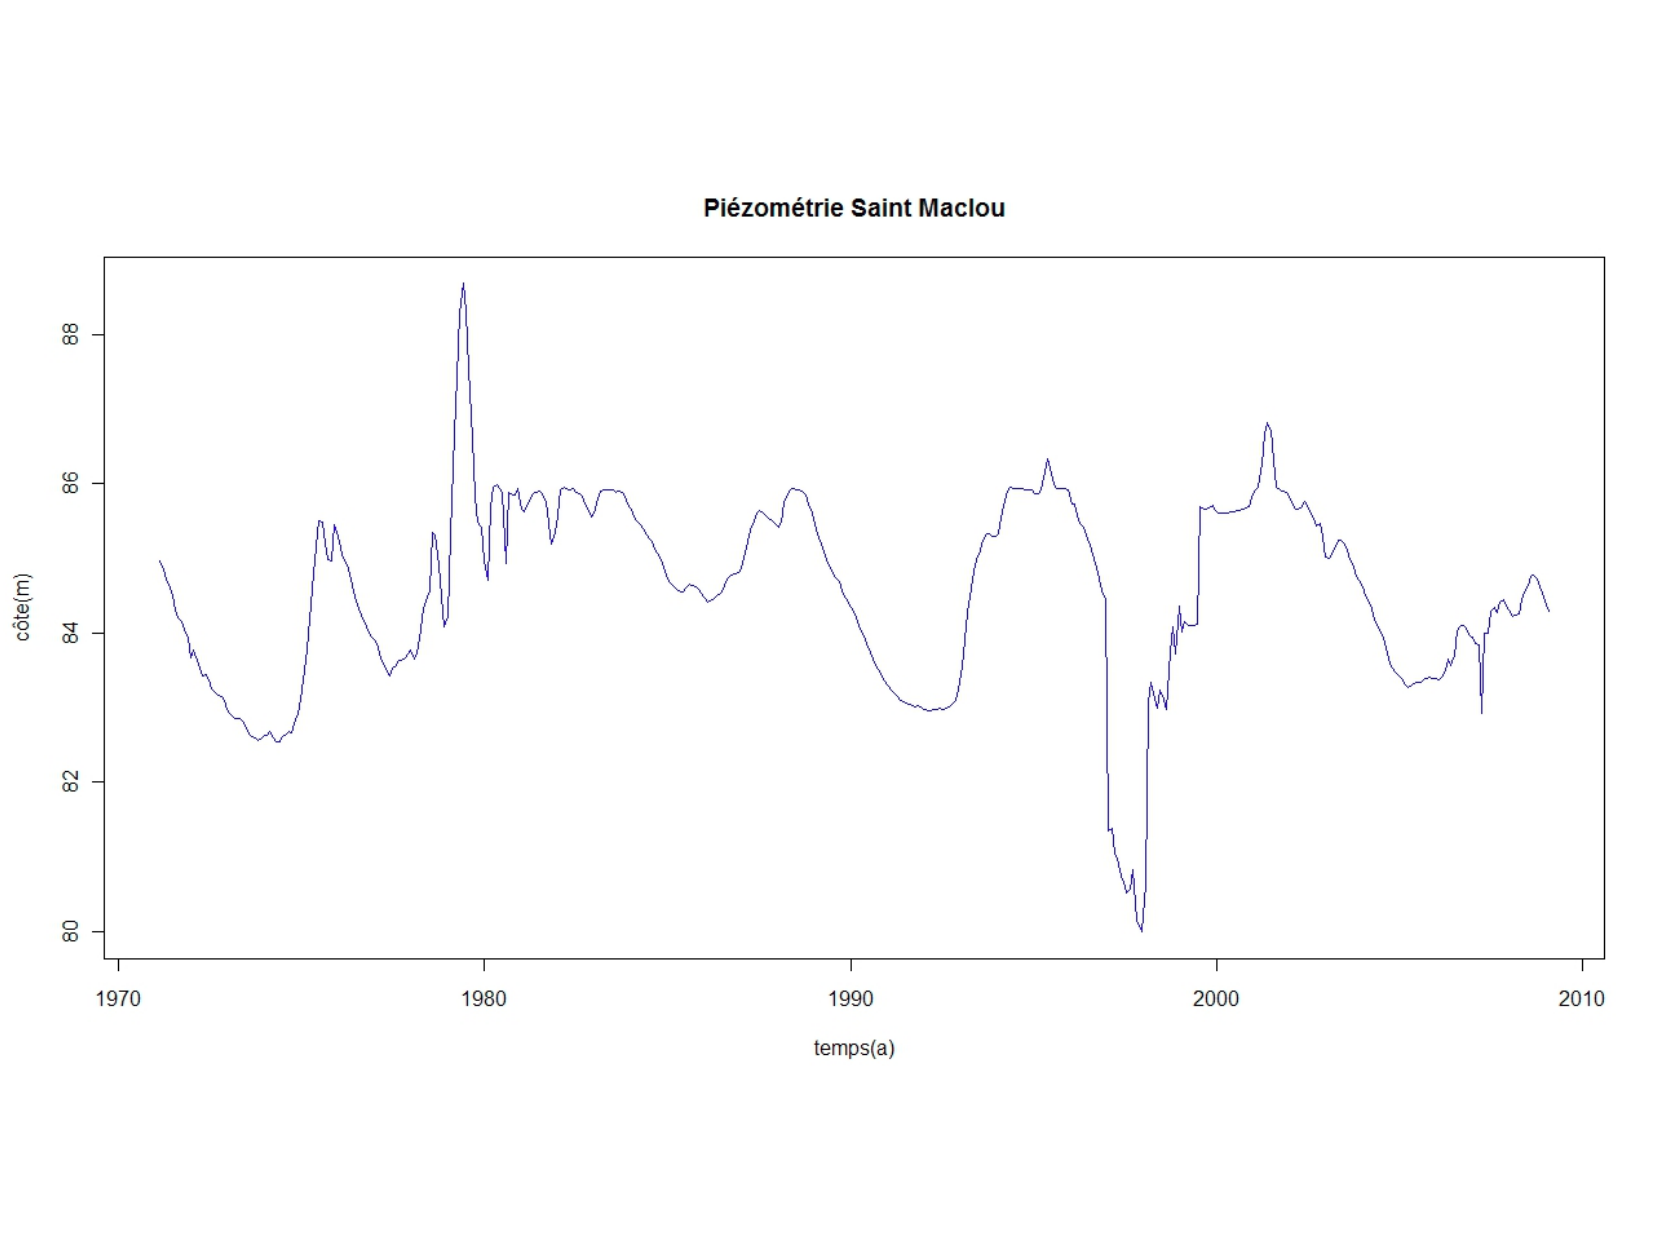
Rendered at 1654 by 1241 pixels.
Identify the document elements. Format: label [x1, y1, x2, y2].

picture [3, 156, 1654, 1085]
